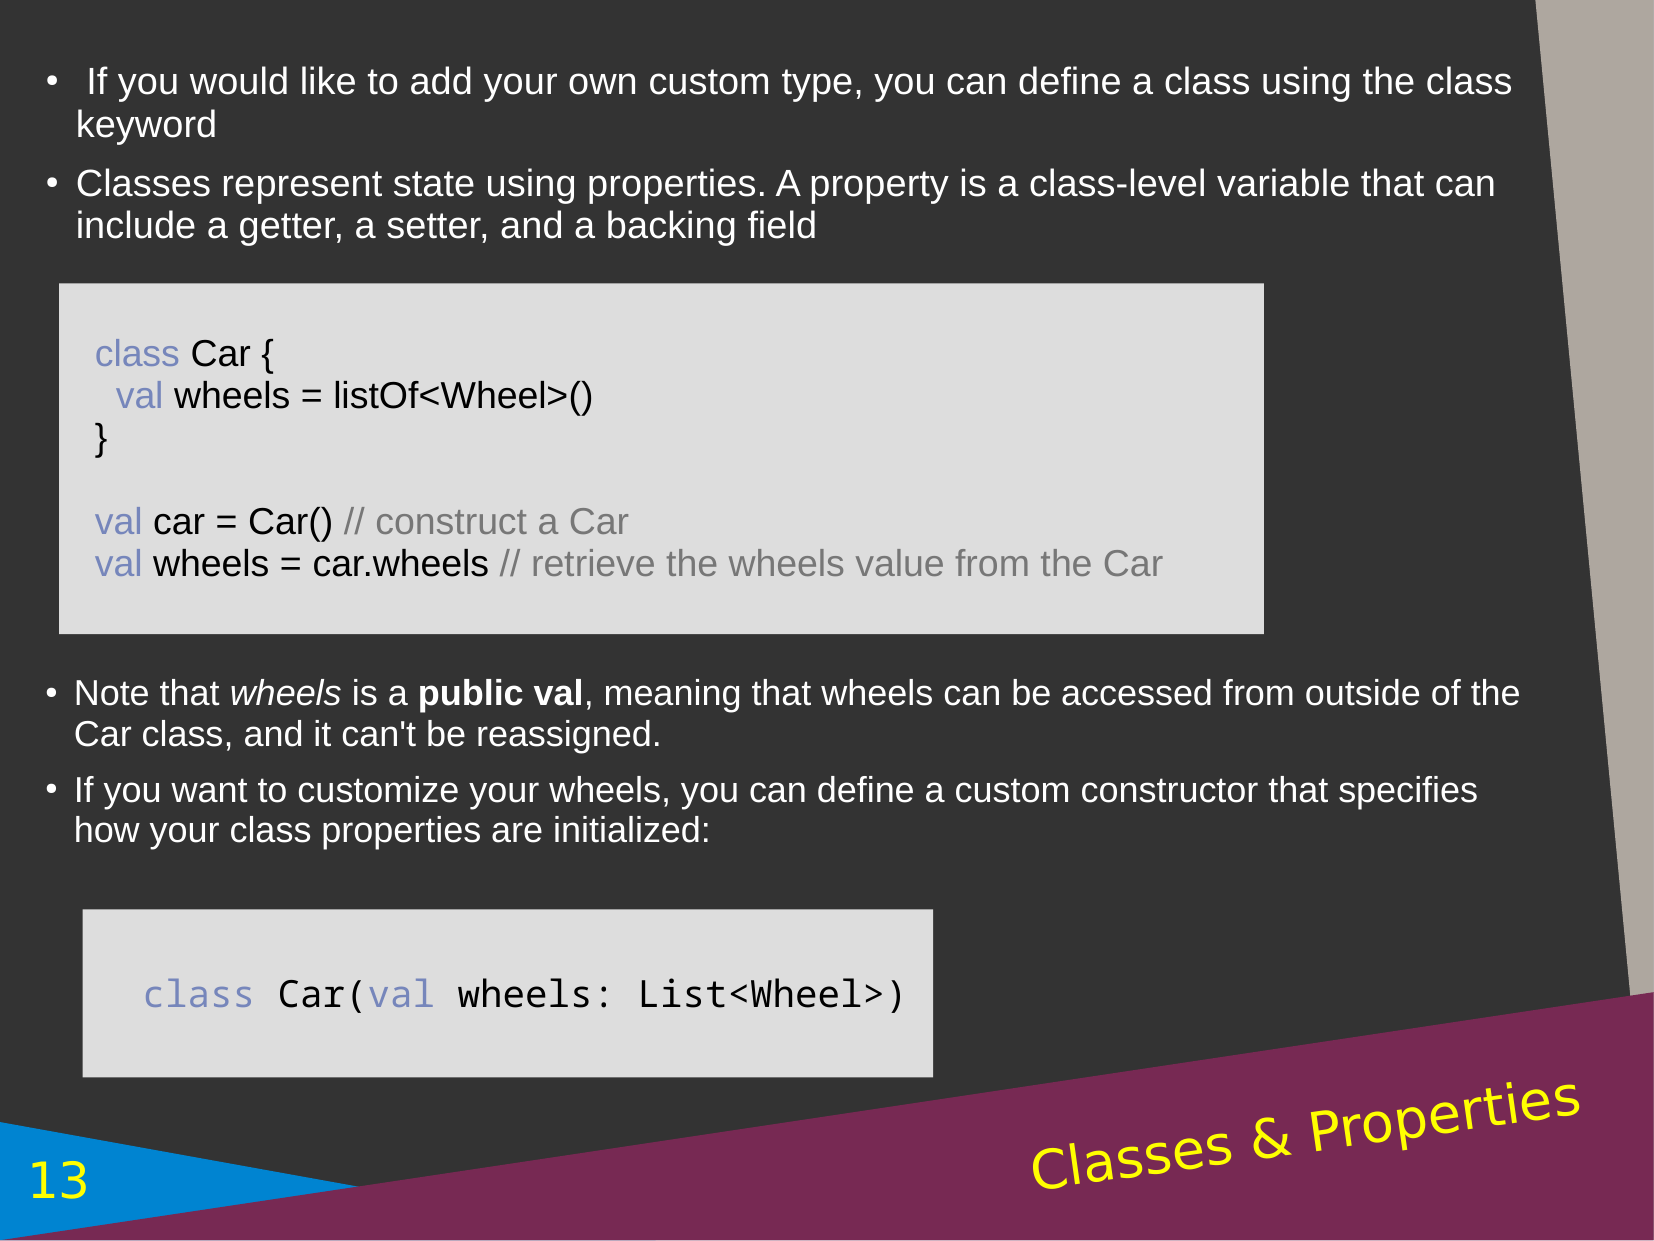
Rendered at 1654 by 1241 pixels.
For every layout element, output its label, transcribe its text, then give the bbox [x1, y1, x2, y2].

text_box class Car(val wheels: List<Wheel>) [82, 909, 934, 1037]
list Note that wheels is a public val, meaning that wheels can be accessed from outside of the Car class, and it can't be reassigned. If you want to customize your wheels, you can define a custom constructor that specifies how your class properties are initialized: [35, 673, 1524, 851]
list If you would like to add your own custom type, you can define a class using the class keyword Classes represent state using properties. A property is a class-level variable that can include a getter, a setter, and a backing field [35, 59, 1524, 249]
title Classes & Properties [956, 995, 1654, 1241]
text_box class Car { val wheels = listOf<Wheel>() } val car = Car() // construct a Car val wheels = car.wheels // retrieve the wheels value from the Car [59, 283, 1264, 635]
